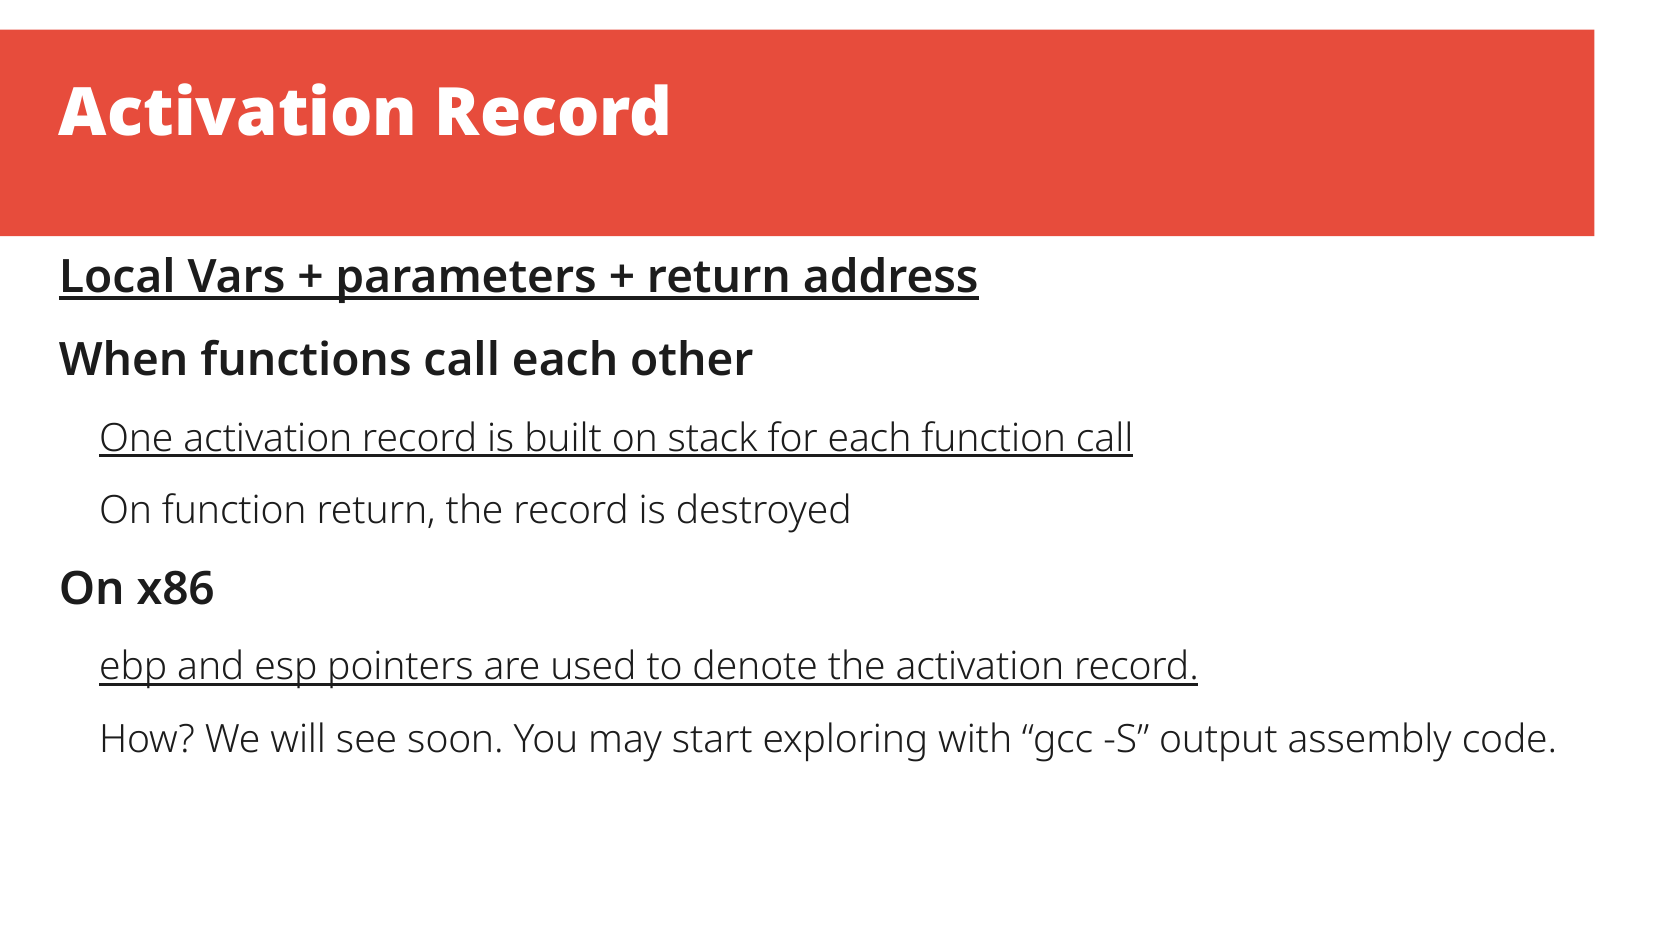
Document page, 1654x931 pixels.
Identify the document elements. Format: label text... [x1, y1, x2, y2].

title Activation Record [59, 44, 1595, 156]
list Local Vars + parameters + return address When functions call each other One activation record is built on stack for each function call On function return, the record is destroyed On x86 ebp and esp pointers are used to denote the activation record. How? We will see soon. You may start exploring with “gcc -S” output assembly code. [59, 243, 1565, 820]
